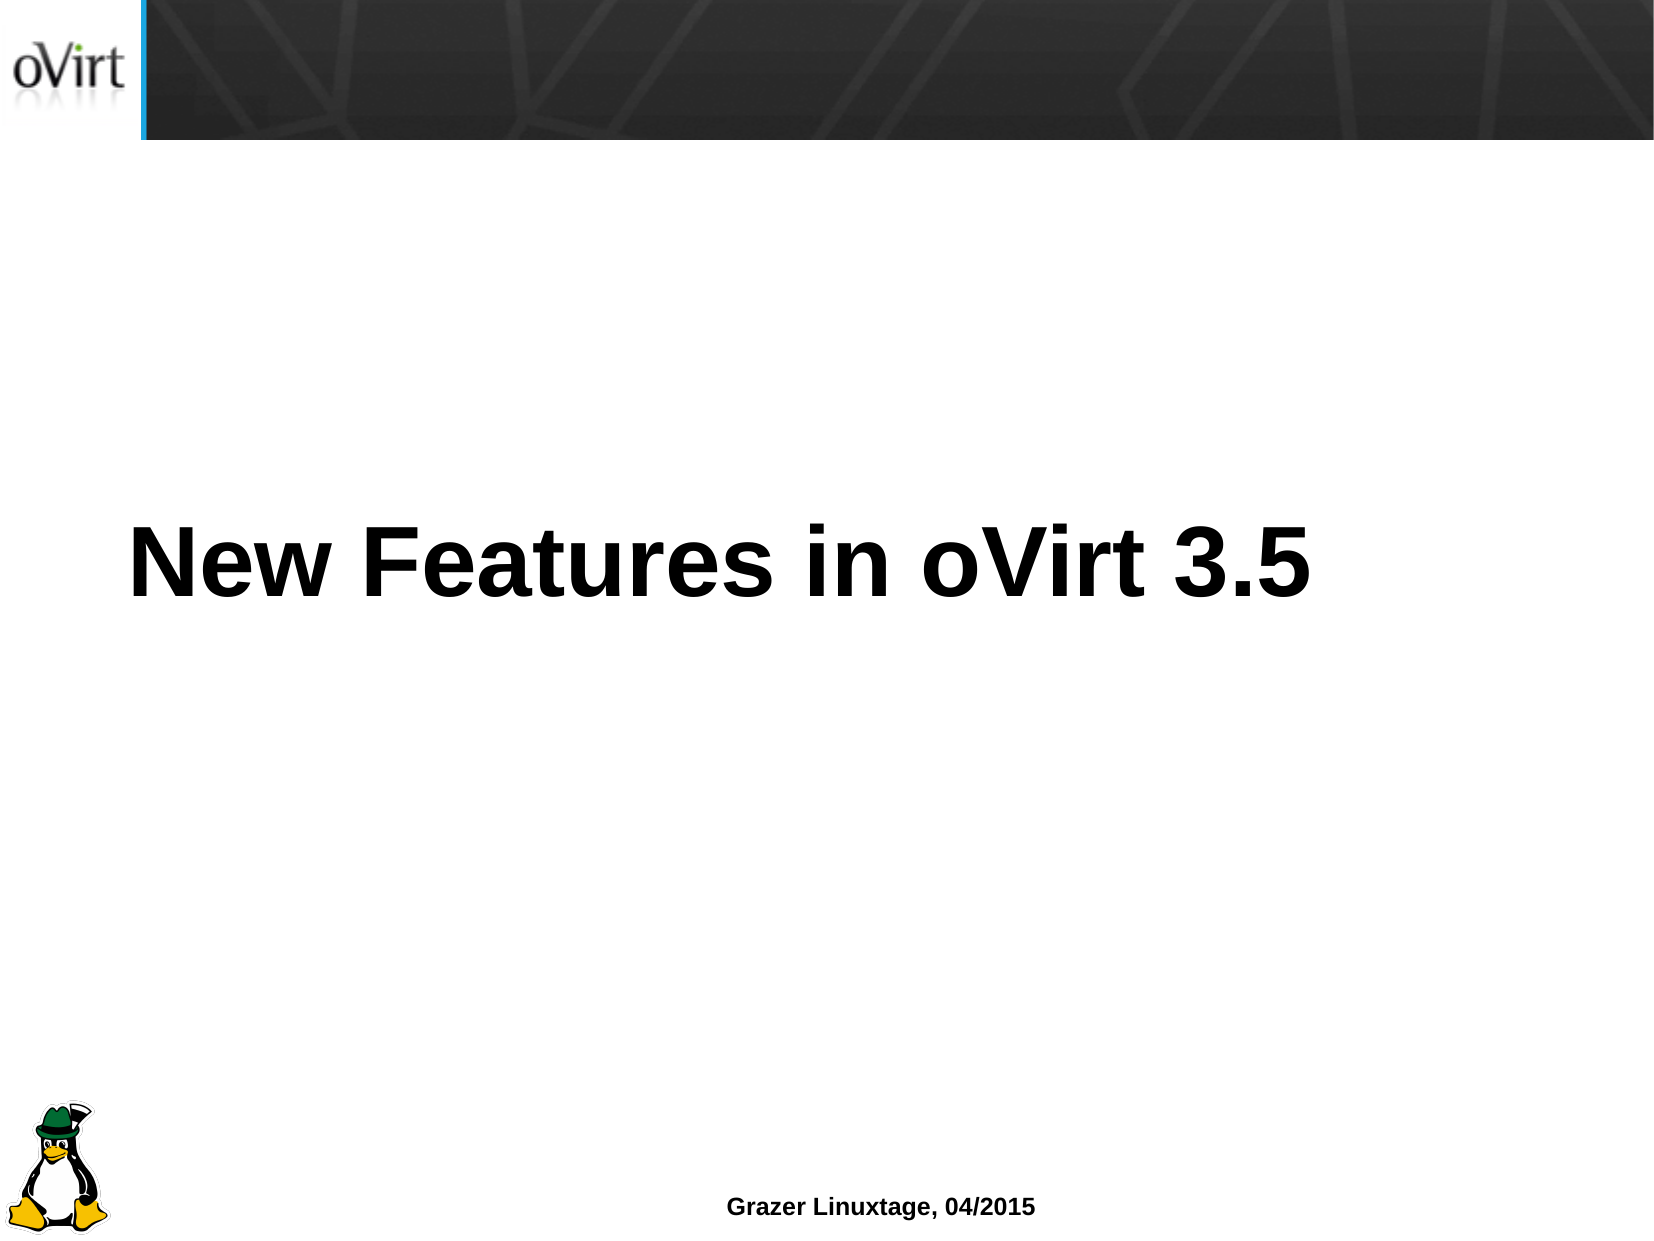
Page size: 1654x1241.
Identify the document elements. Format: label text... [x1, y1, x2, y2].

picture [5, 1100, 111, 1235]
text_box New Features in oVirt 3.5 [112, 498, 1549, 737]
picture [0, 0, 1654, 140]
